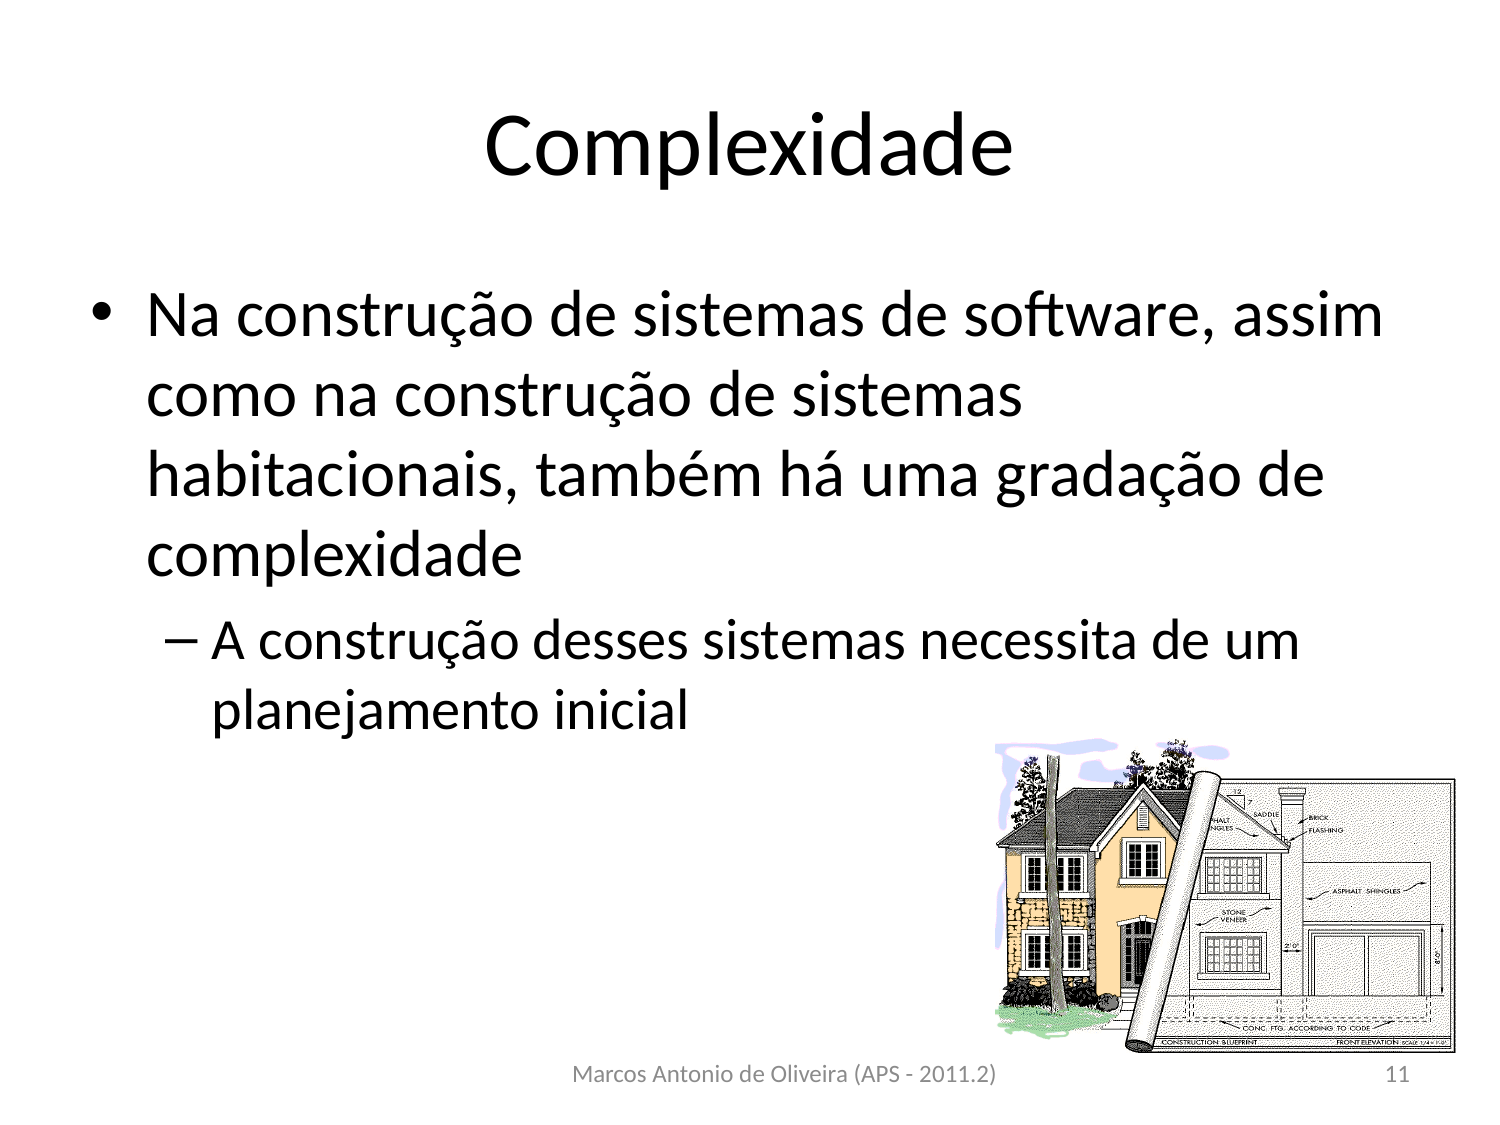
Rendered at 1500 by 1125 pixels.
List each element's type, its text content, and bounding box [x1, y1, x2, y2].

slide_number <número> [1074, 1053, 1425, 1103]
list Na construção de sistemas de software, assim como na construção de sistemas habitacionais, também há uma gradação de complexidade A construção desses sistemas necessita de um planejamento inicial [75, 262, 1425, 1005]
title Complexidade [75, 45, 1425, 233]
footer Marcos Antonio de Oliveira (APS - 2011.2) [512, 1042, 1058, 1103]
picture [995, 738, 1456, 1053]
